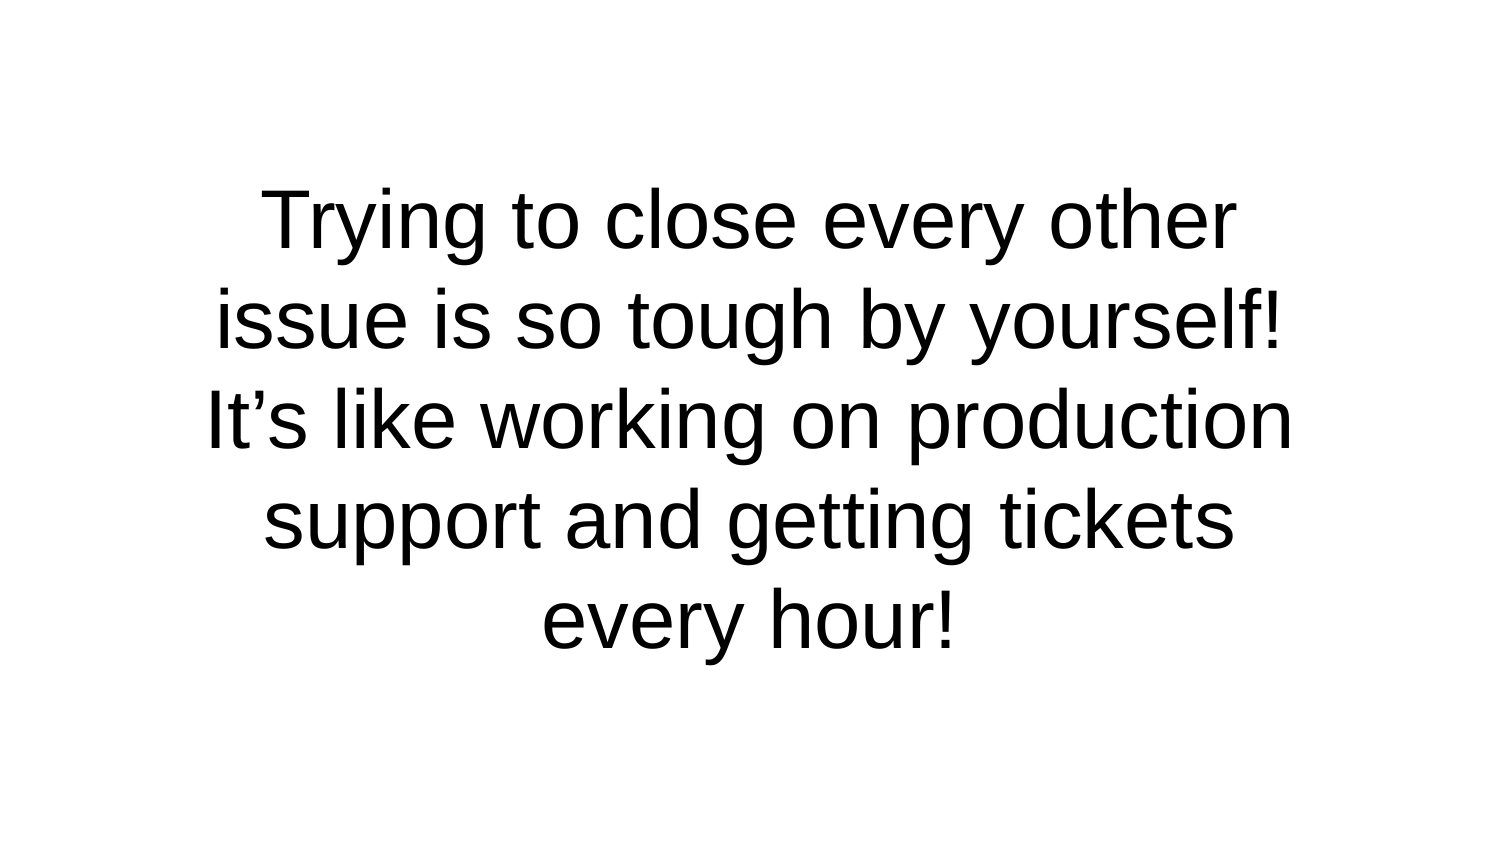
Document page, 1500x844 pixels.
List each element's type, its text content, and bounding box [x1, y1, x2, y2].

text_box Trying to close every other issue is so tough by yourself! It’s like working on production support and getting tickets every hour! [152, 150, 1348, 694]
